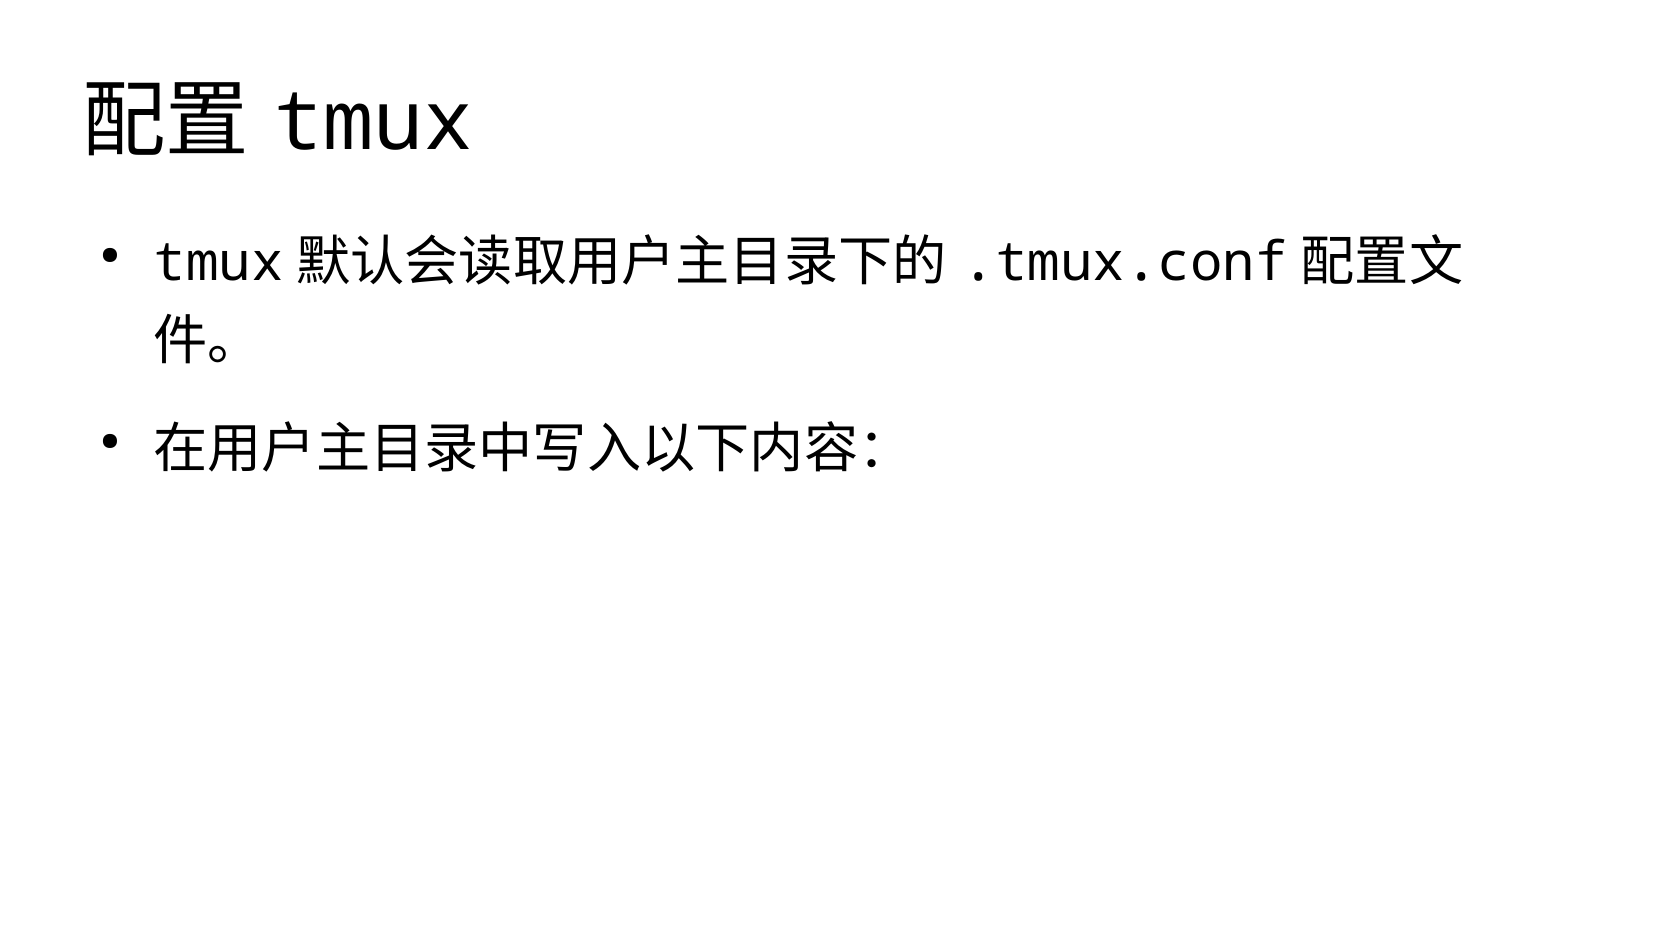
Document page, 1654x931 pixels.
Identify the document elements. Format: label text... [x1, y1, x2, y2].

list tmux默认会读取用户主目录下的.tmux.conf配置文件。 在用户主目录中写入以下内容： [82, 217, 1571, 758]
title 配置tmux [82, 37, 1571, 189]
